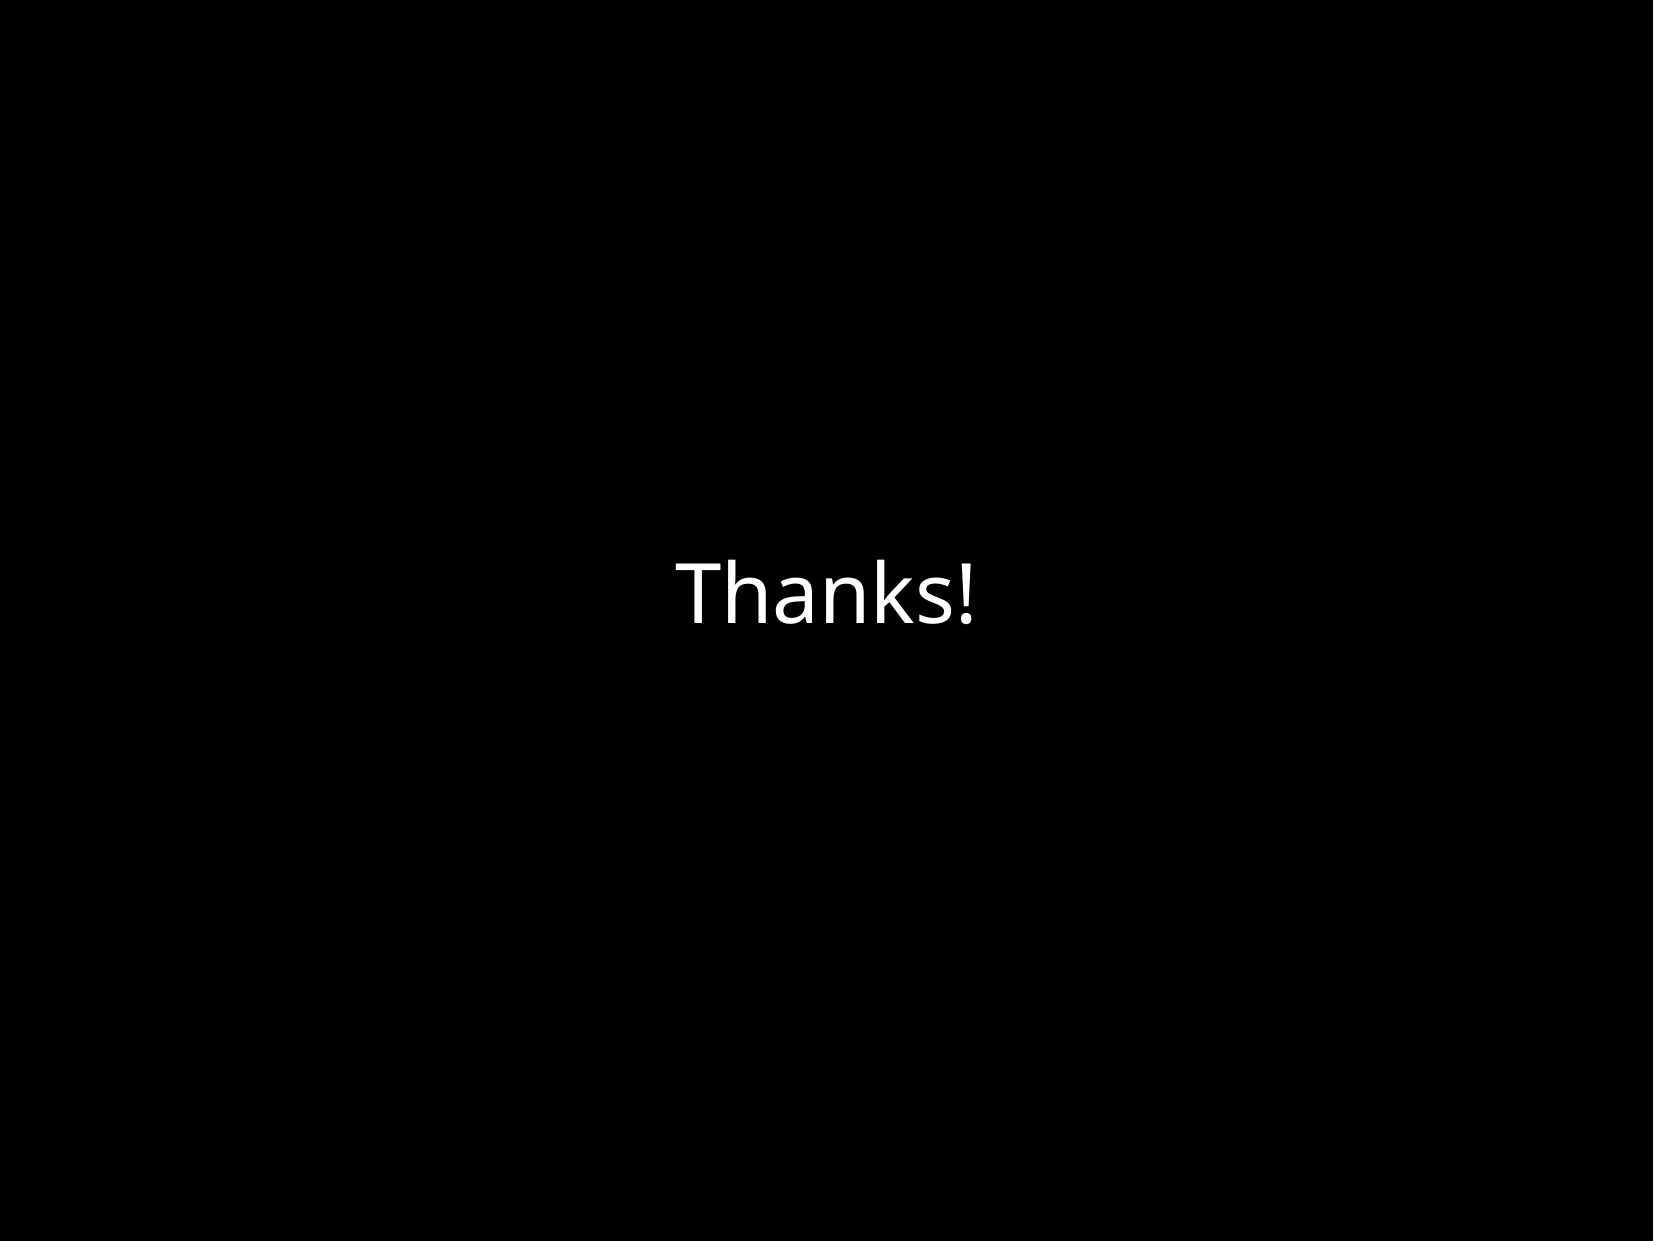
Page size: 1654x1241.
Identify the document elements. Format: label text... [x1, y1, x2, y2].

subtitle Thanks! [82, 231, 1571, 951]
